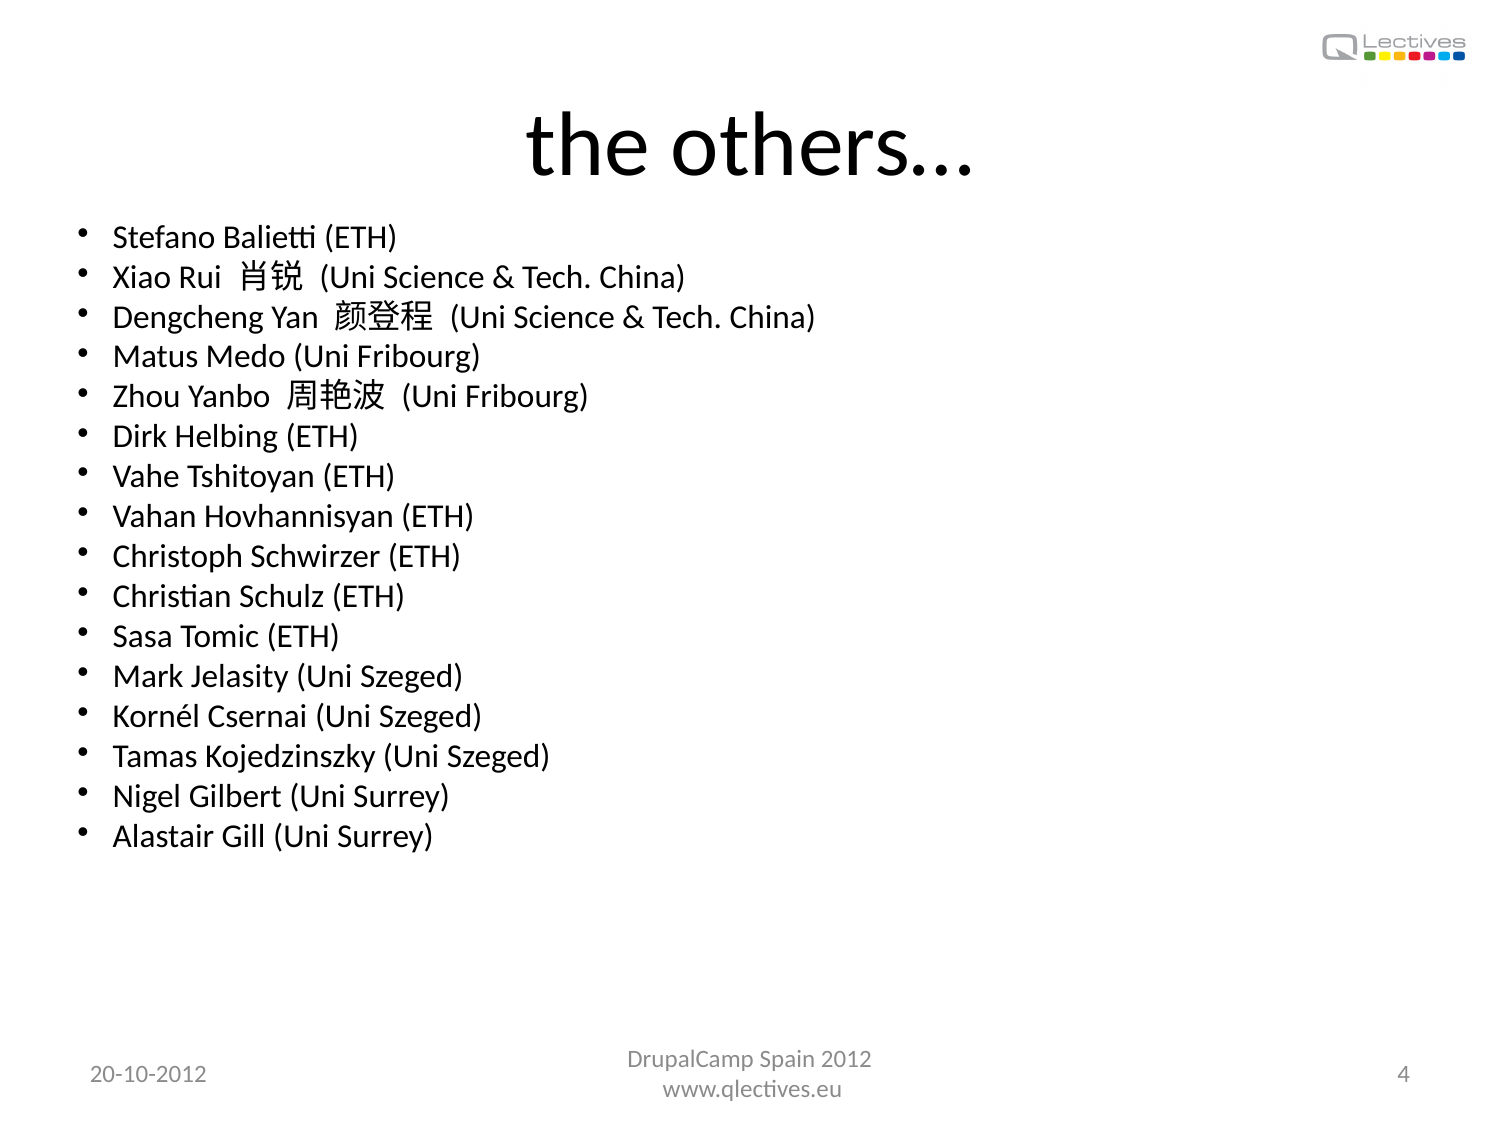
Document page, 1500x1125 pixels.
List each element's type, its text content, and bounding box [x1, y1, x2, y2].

text_box the others… [75, 45, 1425, 207]
text_box DrupalCamp Spain 2012 www.qlectives.eu [512, 1042, 988, 1103]
text_box <number> [1074, 1042, 1425, 1103]
text_box 20-10-2012 [74, 1042, 425, 1103]
picture [1288, 9, 1500, 90]
text_box Stefano Balietti (ETH) Xiao Rui 肖锐 (Uni Science & Tech. China) Dengcheng Yan 颜登程 (Uni Science & Tech. China) Matus Medo (Uni Fribourg) Zhou Yanbo 周艳波 (Uni Fribourg) Dirk Helbing (ETH) Vahe Tshitoyan (ETH) Vahan Hovhannisyan (ETH) Christoph Schwirzer (ETH) Christian Schulz (ETH) Sasa Tomic (ETH) Mark Jelasity (Uni Szeged) Kornél Csernai (Uni Szeged) Tamas Kojedzinszky (Uni Szeged) Nigel Gilbert (Uni Surrey) Alastair Gill (Uni Surrey) [62, 207, 1425, 988]
